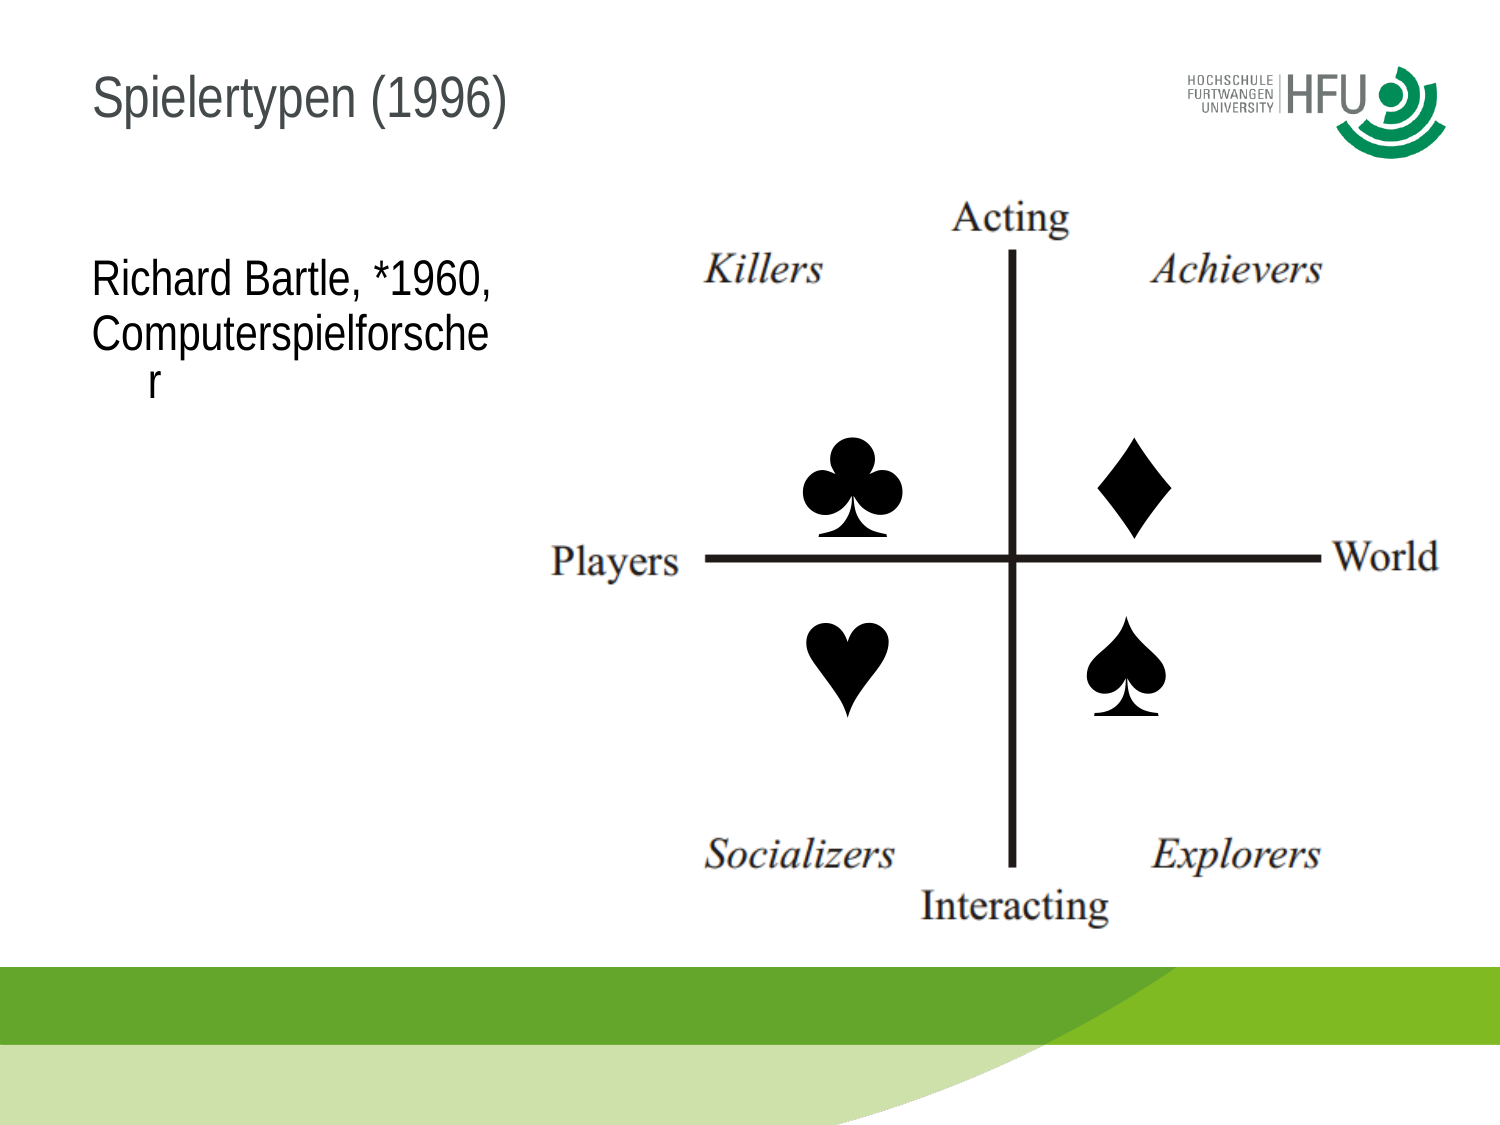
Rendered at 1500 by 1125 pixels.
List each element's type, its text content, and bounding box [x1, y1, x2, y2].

picture [0, 967, 1500, 1125]
list Richard Bartle, *1960, Computerspielforscher [76, 249, 513, 409]
picture [513, 181, 1492, 932]
title Spielertypen (1996) [77, 64, 1353, 153]
picture [1166, 53, 1454, 164]
text_box ♣ ♦ ♥ ♠ [783, 402, 1223, 756]
